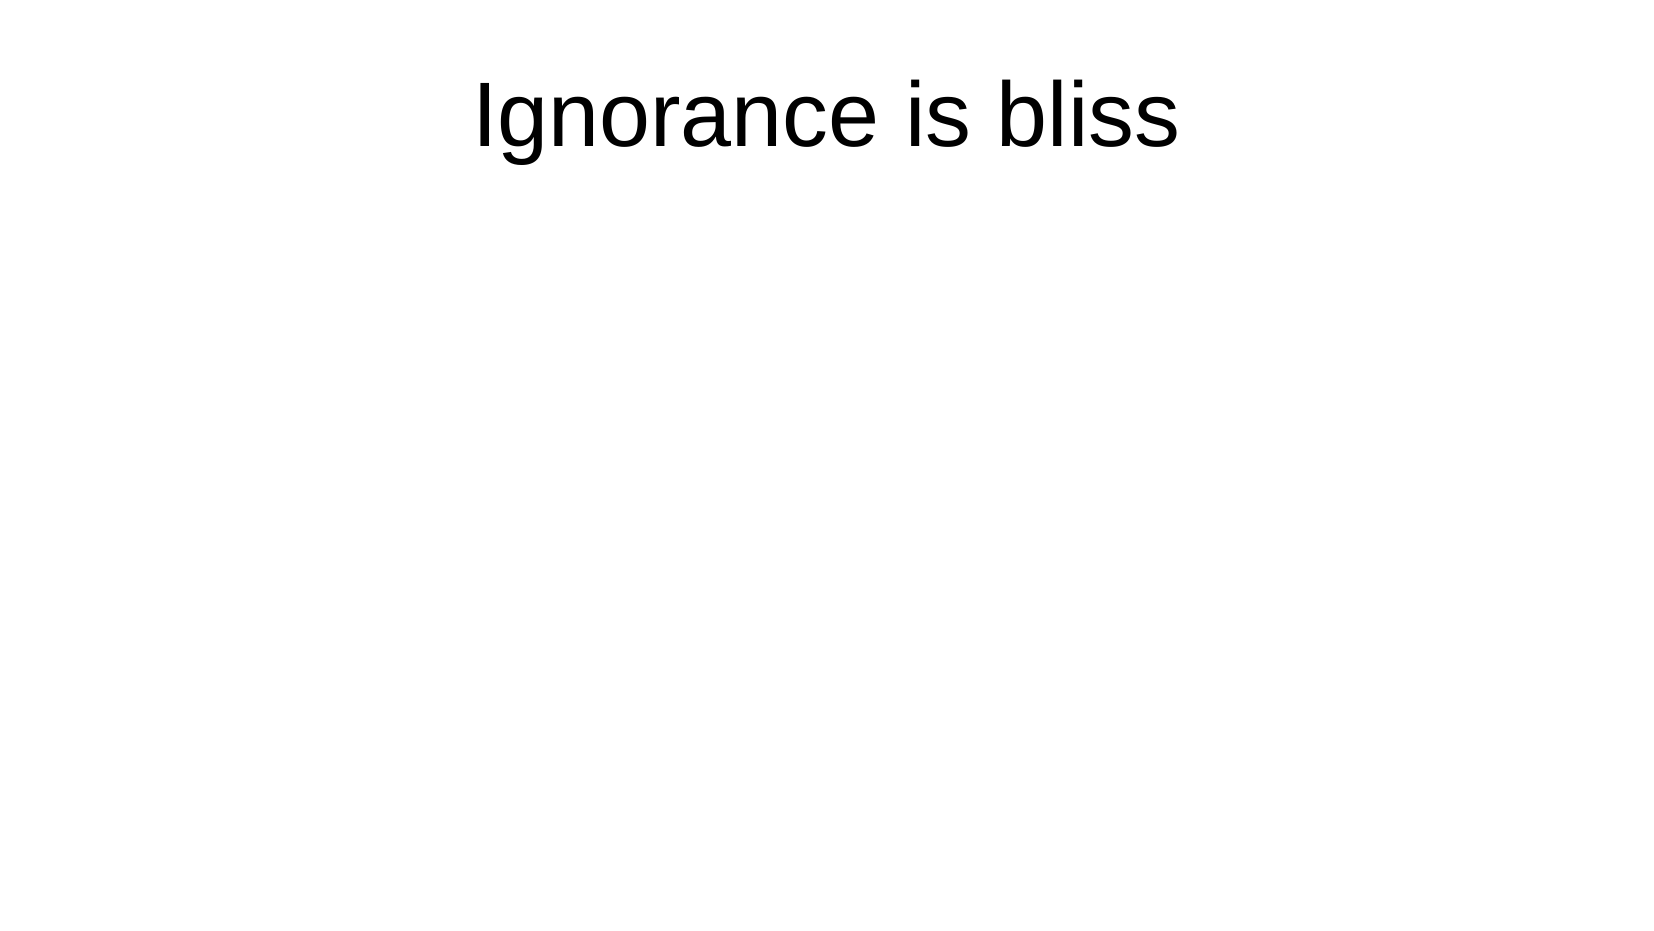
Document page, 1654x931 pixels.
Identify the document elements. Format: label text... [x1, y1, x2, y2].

title Ignorance is bliss [82, 37, 1571, 193]
